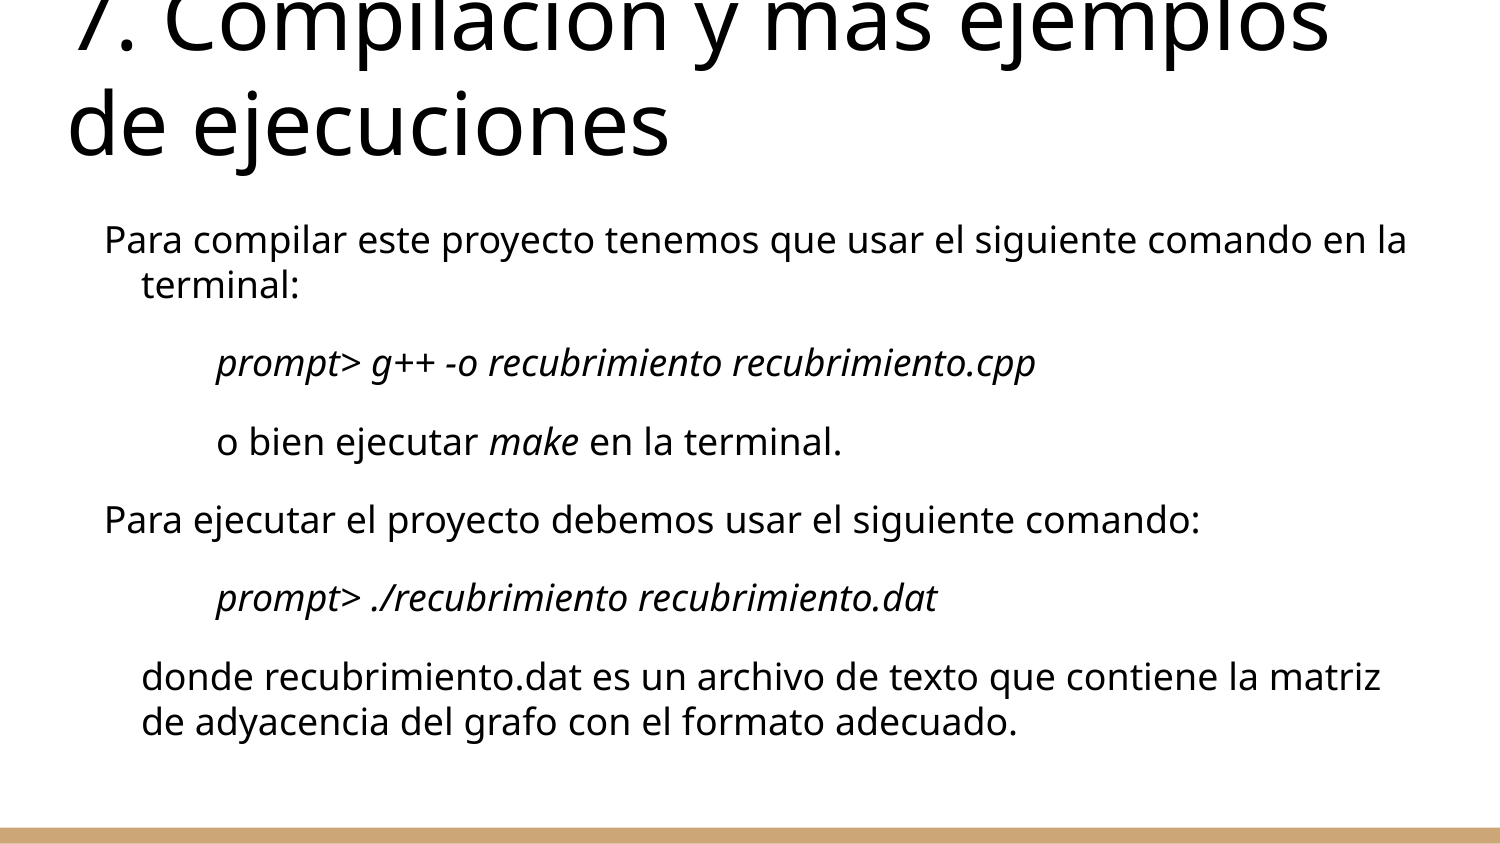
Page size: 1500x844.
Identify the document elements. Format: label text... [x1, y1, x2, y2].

title 7. Compilación y más ejemplos de ejecuciones [51, 51, 1449, 189]
list Para compilar este proyecto tenemos que usar el siguiente comando en la terminal: prompt> g++ -o recubrimiento recubrimiento.cpp o bien ejecutar make en la terminal. Para ejecutar el proyecto debemos usar el siguiente comando: prompt> ./recubrimiento recubrimiento.dat donde recubrimiento.dat es un archivo de texto que contiene la matriz de adyacencia del grafo con el formato adecuado. [51, 200, 1449, 752]
